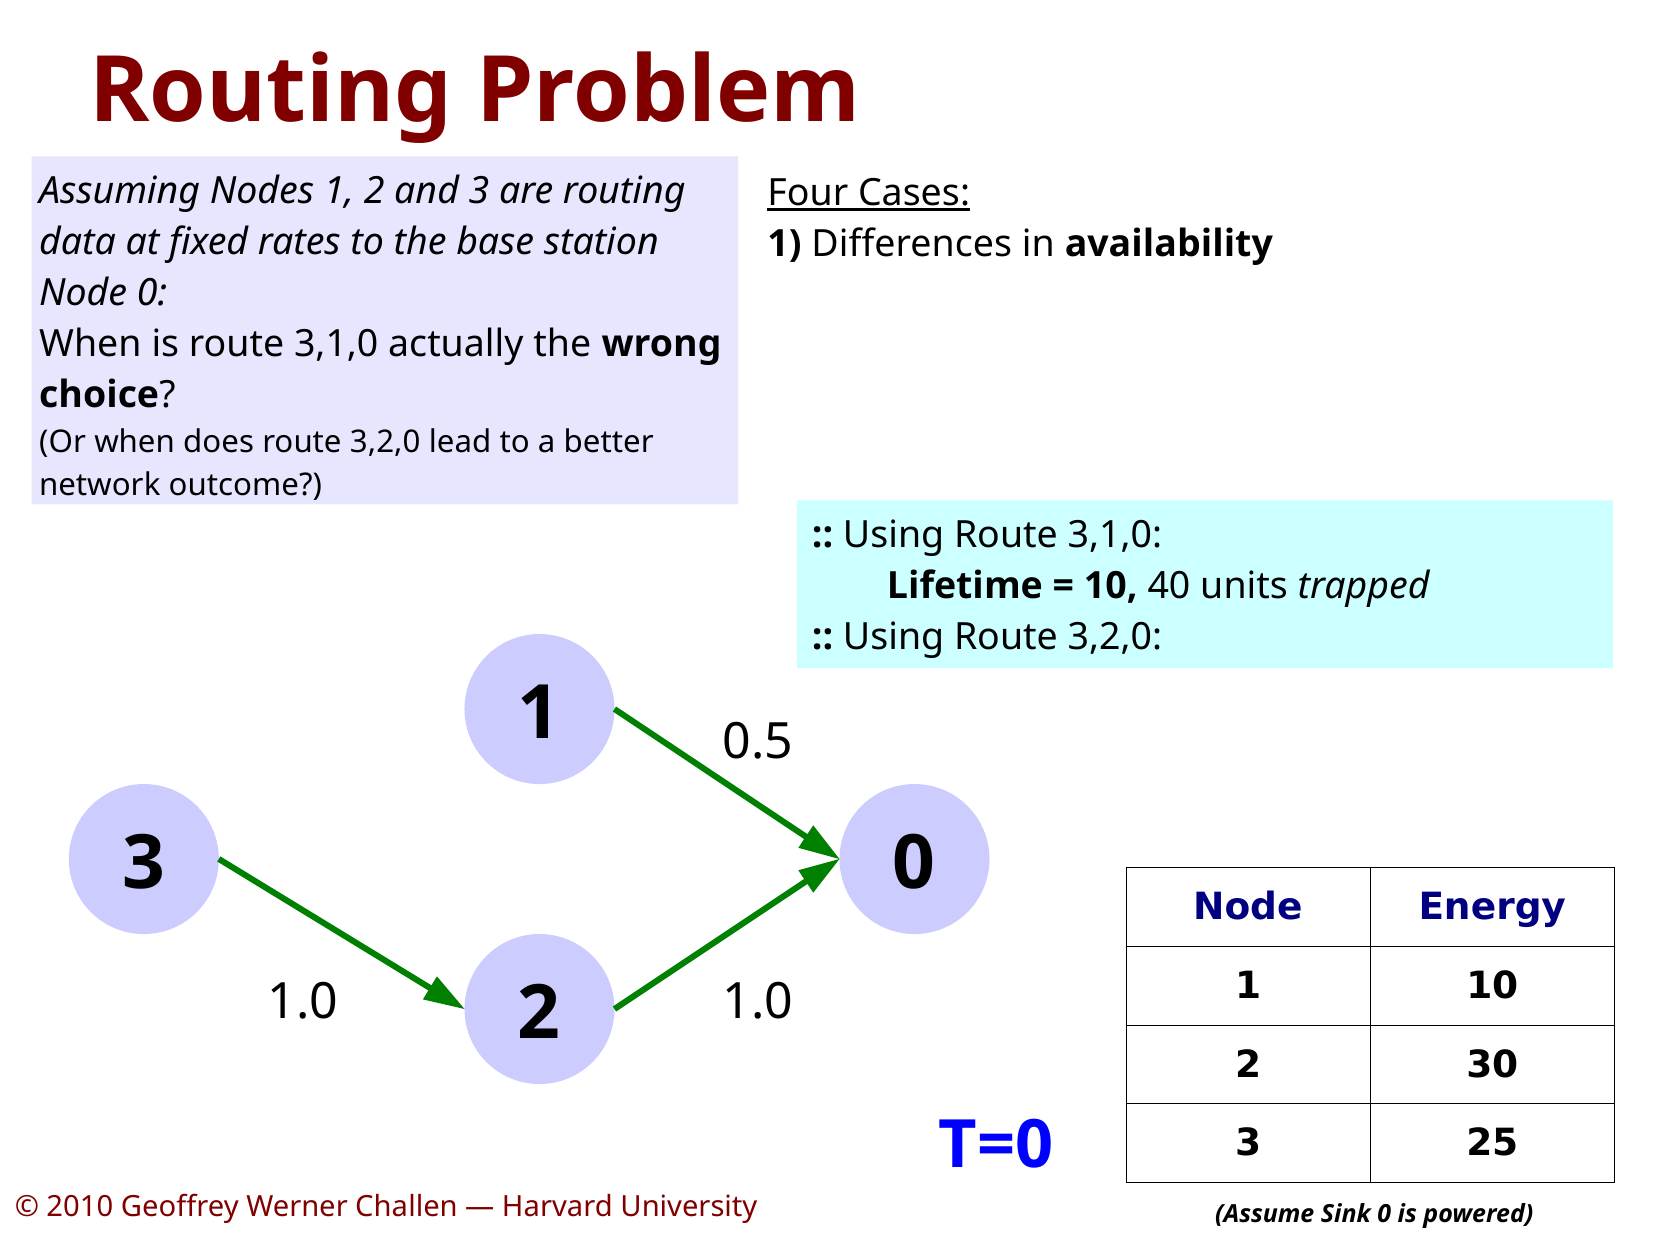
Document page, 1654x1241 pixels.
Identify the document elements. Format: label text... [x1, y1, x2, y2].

text_box 0 [839, 784, 990, 935]
table_cell 25 [1371, 1104, 1614, 1182]
text_box 1 [464, 634, 615, 785]
table_cell 3 [1127, 1104, 1370, 1182]
text_box Assuming Nodes 1, 2 and 3 are routing data at fixed rates to the base station Node 0: When is route 3,1,0 actually the wrong choice? (Or when does route 3,2,0 lead to a better network outcome?) [31, 156, 739, 462]
text_box 2 [464, 934, 615, 1085]
table_header Energy [1371, 868, 1614, 946]
title Routing Problem [51, 0, 1654, 173]
table_cell 2 [1127, 1026, 1370, 1103]
table_cell 30 [1371, 1026, 1614, 1103]
table_cell 10 [1371, 947, 1614, 1025]
text_box 1.0 [253, 957, 362, 1031]
table_header Node [1127, 868, 1370, 946]
table_cell 1 [1127, 947, 1370, 1025]
text_box :: Using Route 3,1,0: Lifetime = 10, 40 units trapped :: Using Route 3,2,0: [797, 500, 1613, 648]
text_box 0.5 [707, 697, 817, 772]
text_box Four Cases: 1) Differences in availability [752, 157, 1399, 439]
text_box 3 [68, 784, 219, 935]
text_box T=0 [923, 1089, 1085, 1183]
text_box (Assume Sink 0 is powered) [1147, 1188, 1602, 1233]
text_box 1.0 [707, 957, 817, 1031]
